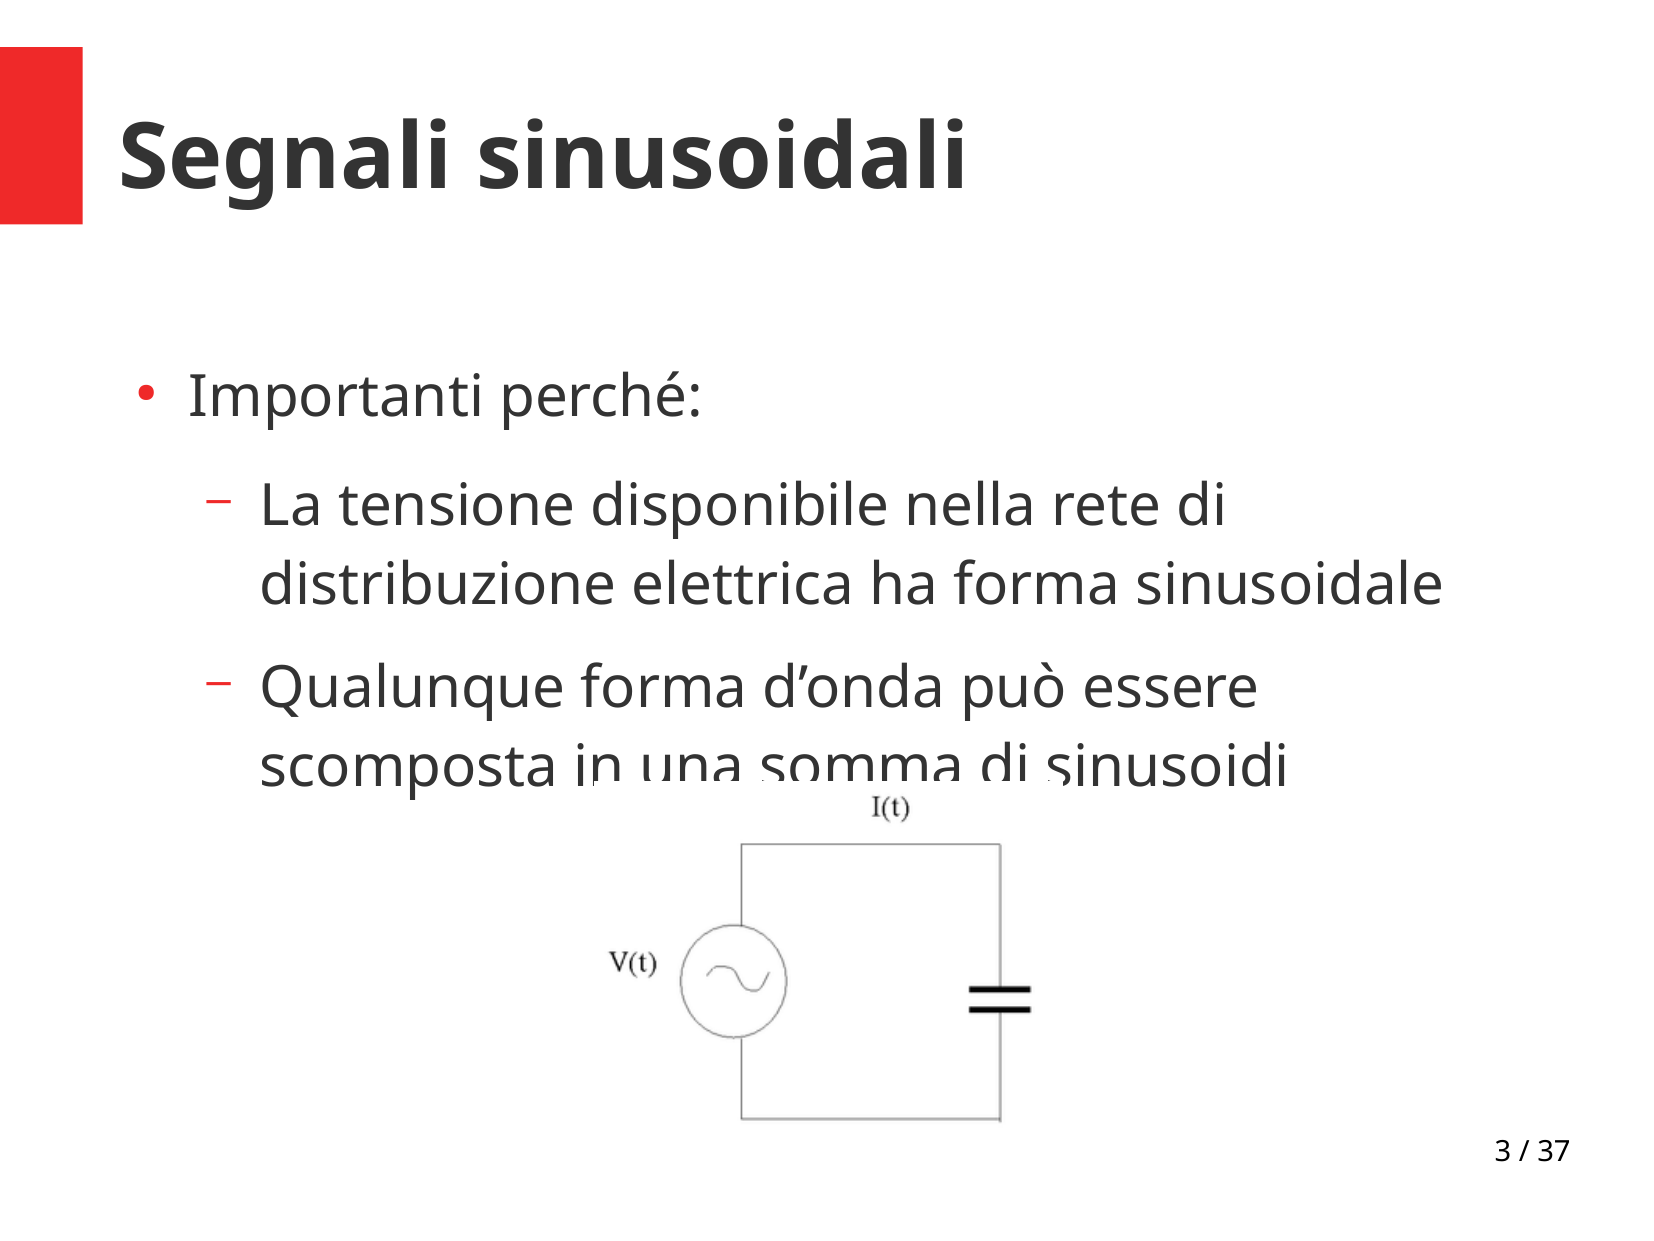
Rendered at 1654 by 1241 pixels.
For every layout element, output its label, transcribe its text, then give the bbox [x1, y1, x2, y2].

list Importanti perché: La tensione disponibile nella rete di distribuzione elettrica ha forma sinusoidale Qualunque forma d’onda può essere scomposta in una somma di sinusoidi [118, 354, 1536, 1074]
picture [594, 781, 1063, 1146]
title Segnali sinusoidali [118, 49, 1571, 257]
